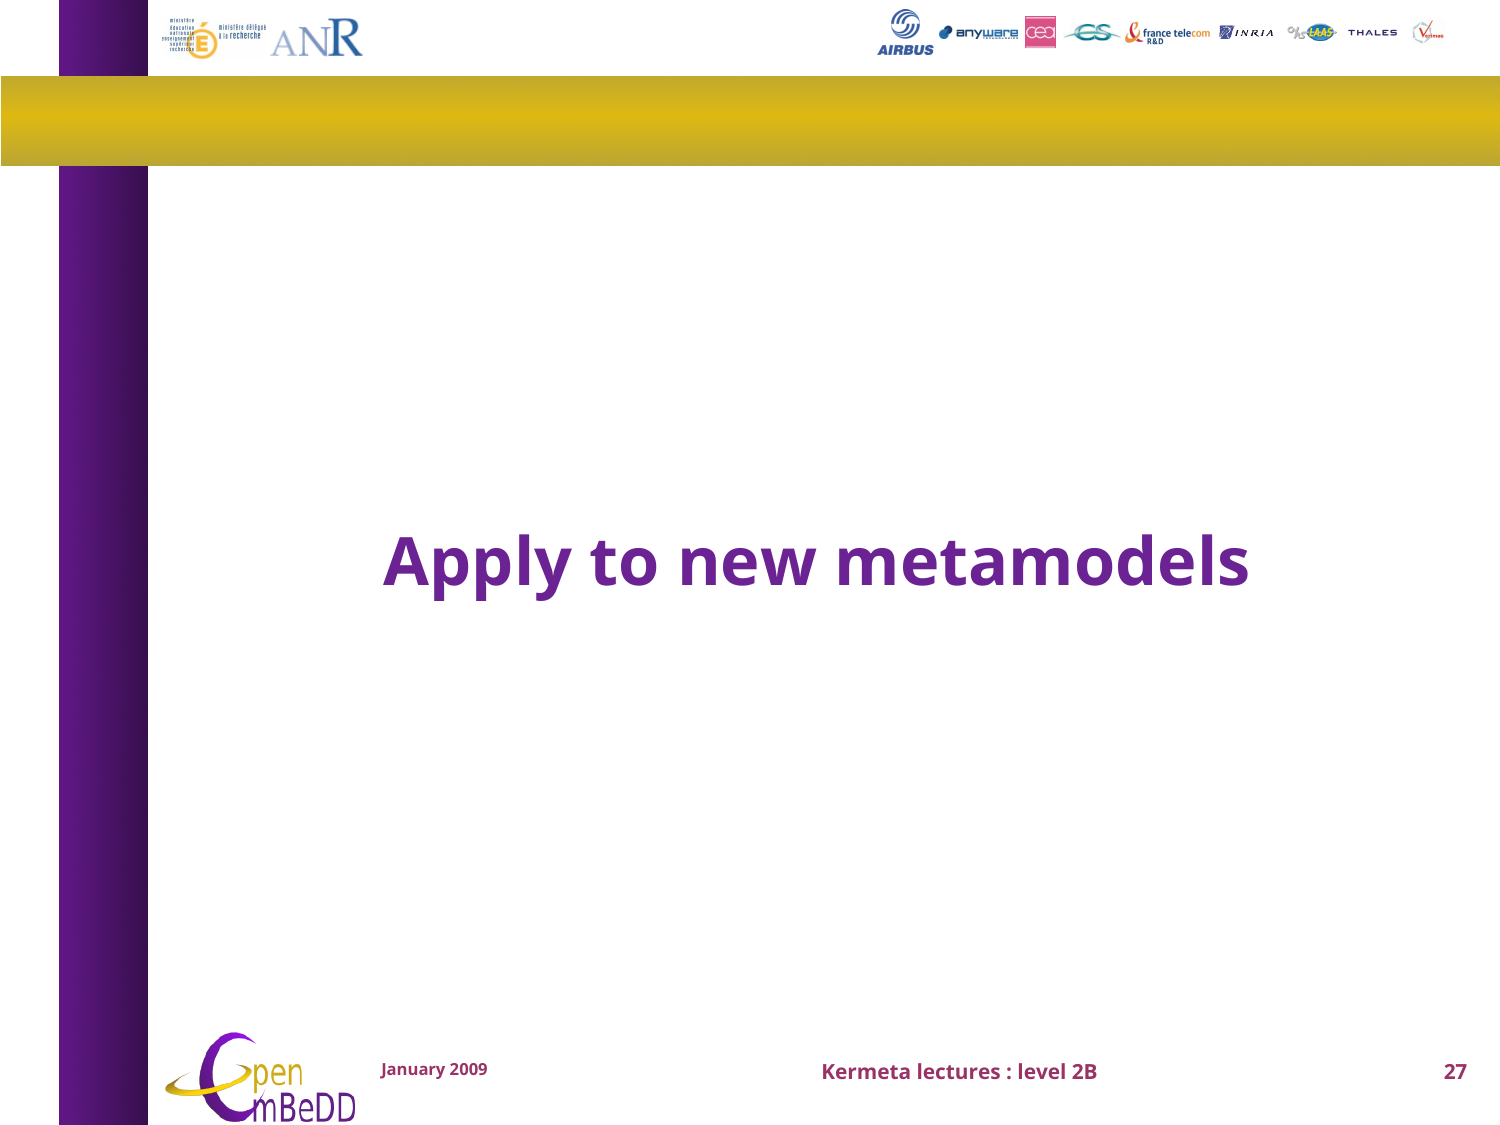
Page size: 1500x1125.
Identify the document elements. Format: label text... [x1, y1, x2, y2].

picture [877, 9, 1445, 55]
picture [270, 18, 363, 57]
picture [162, 18, 266, 59]
picture [1, 0, 1500, 1125]
list Apply to new metamodels [147, 191, 1488, 1004]
picture [165, 1032, 355, 1122]
